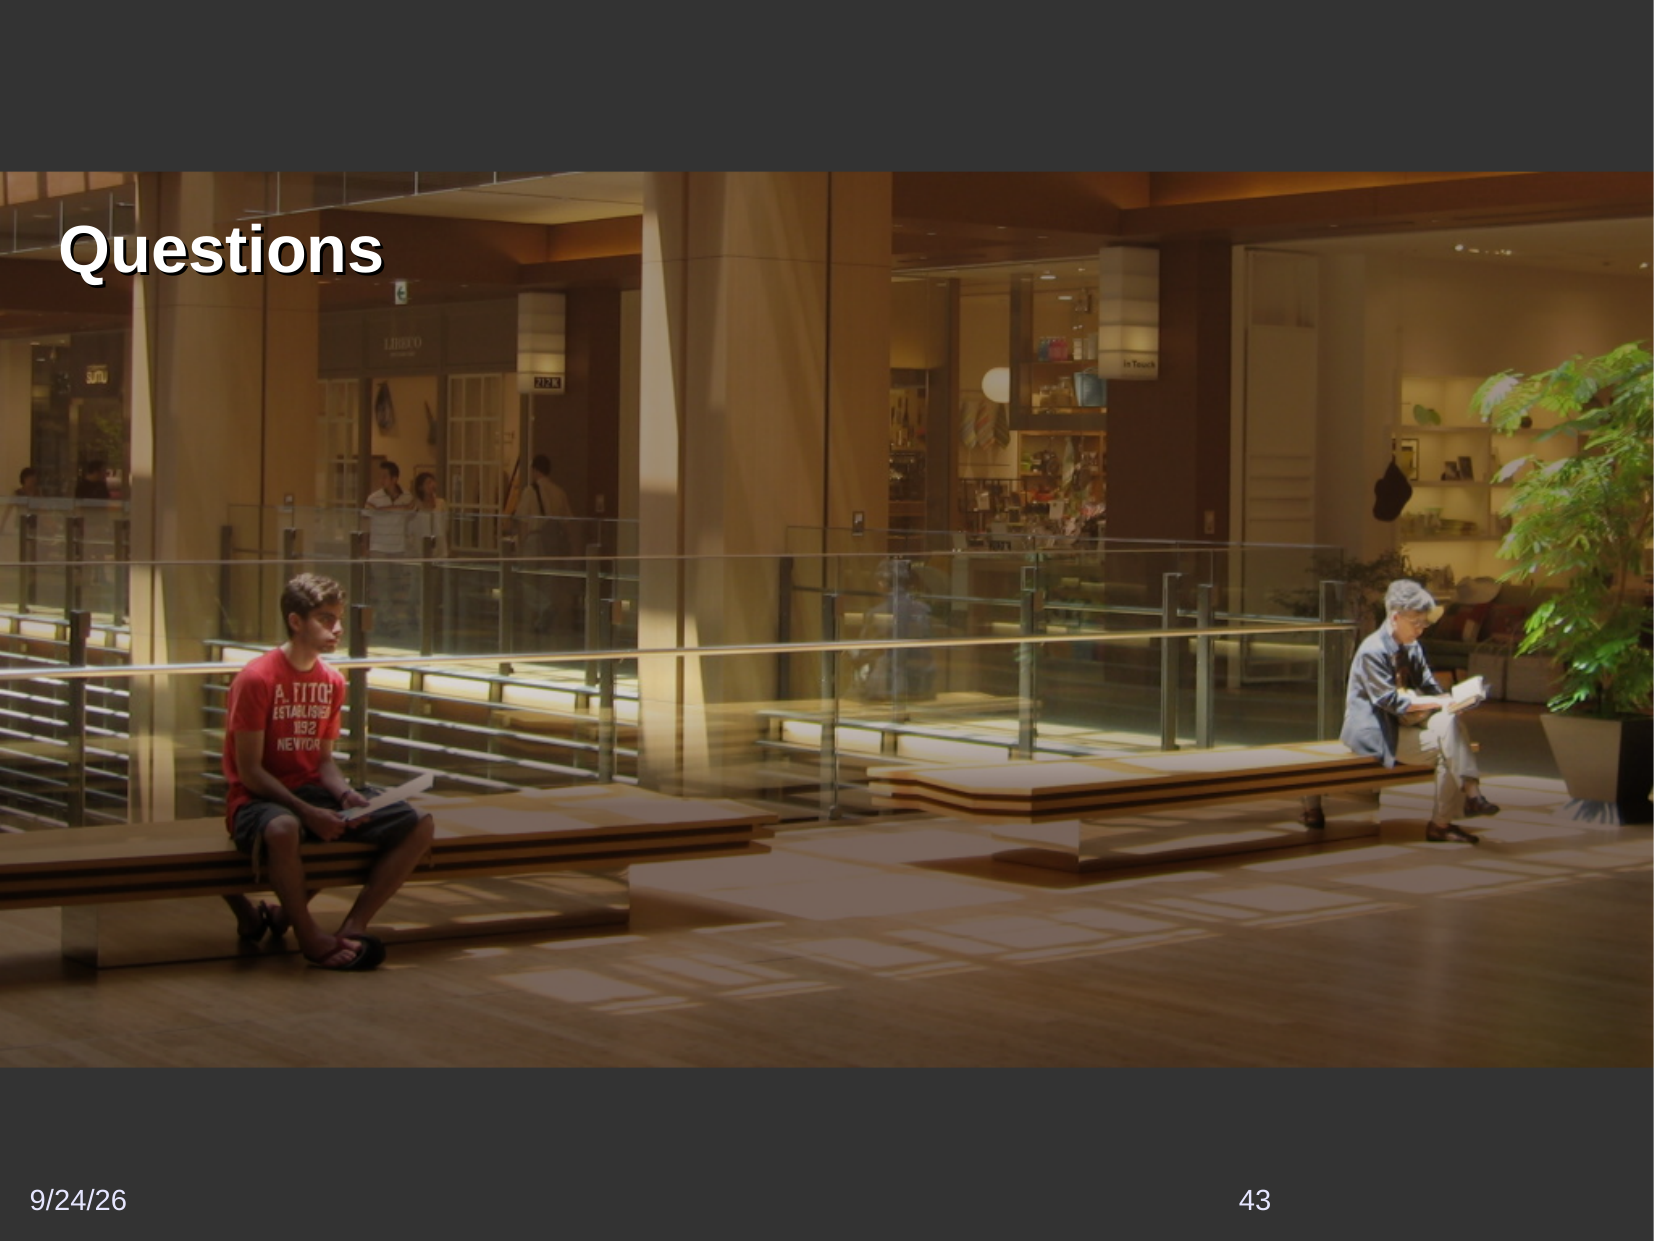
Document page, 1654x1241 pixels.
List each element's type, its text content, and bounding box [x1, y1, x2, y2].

text_box [1238, 1181, 1625, 1240]
title Questions [59, 157, 1536, 335]
text_box [29, 1181, 415, 1240]
